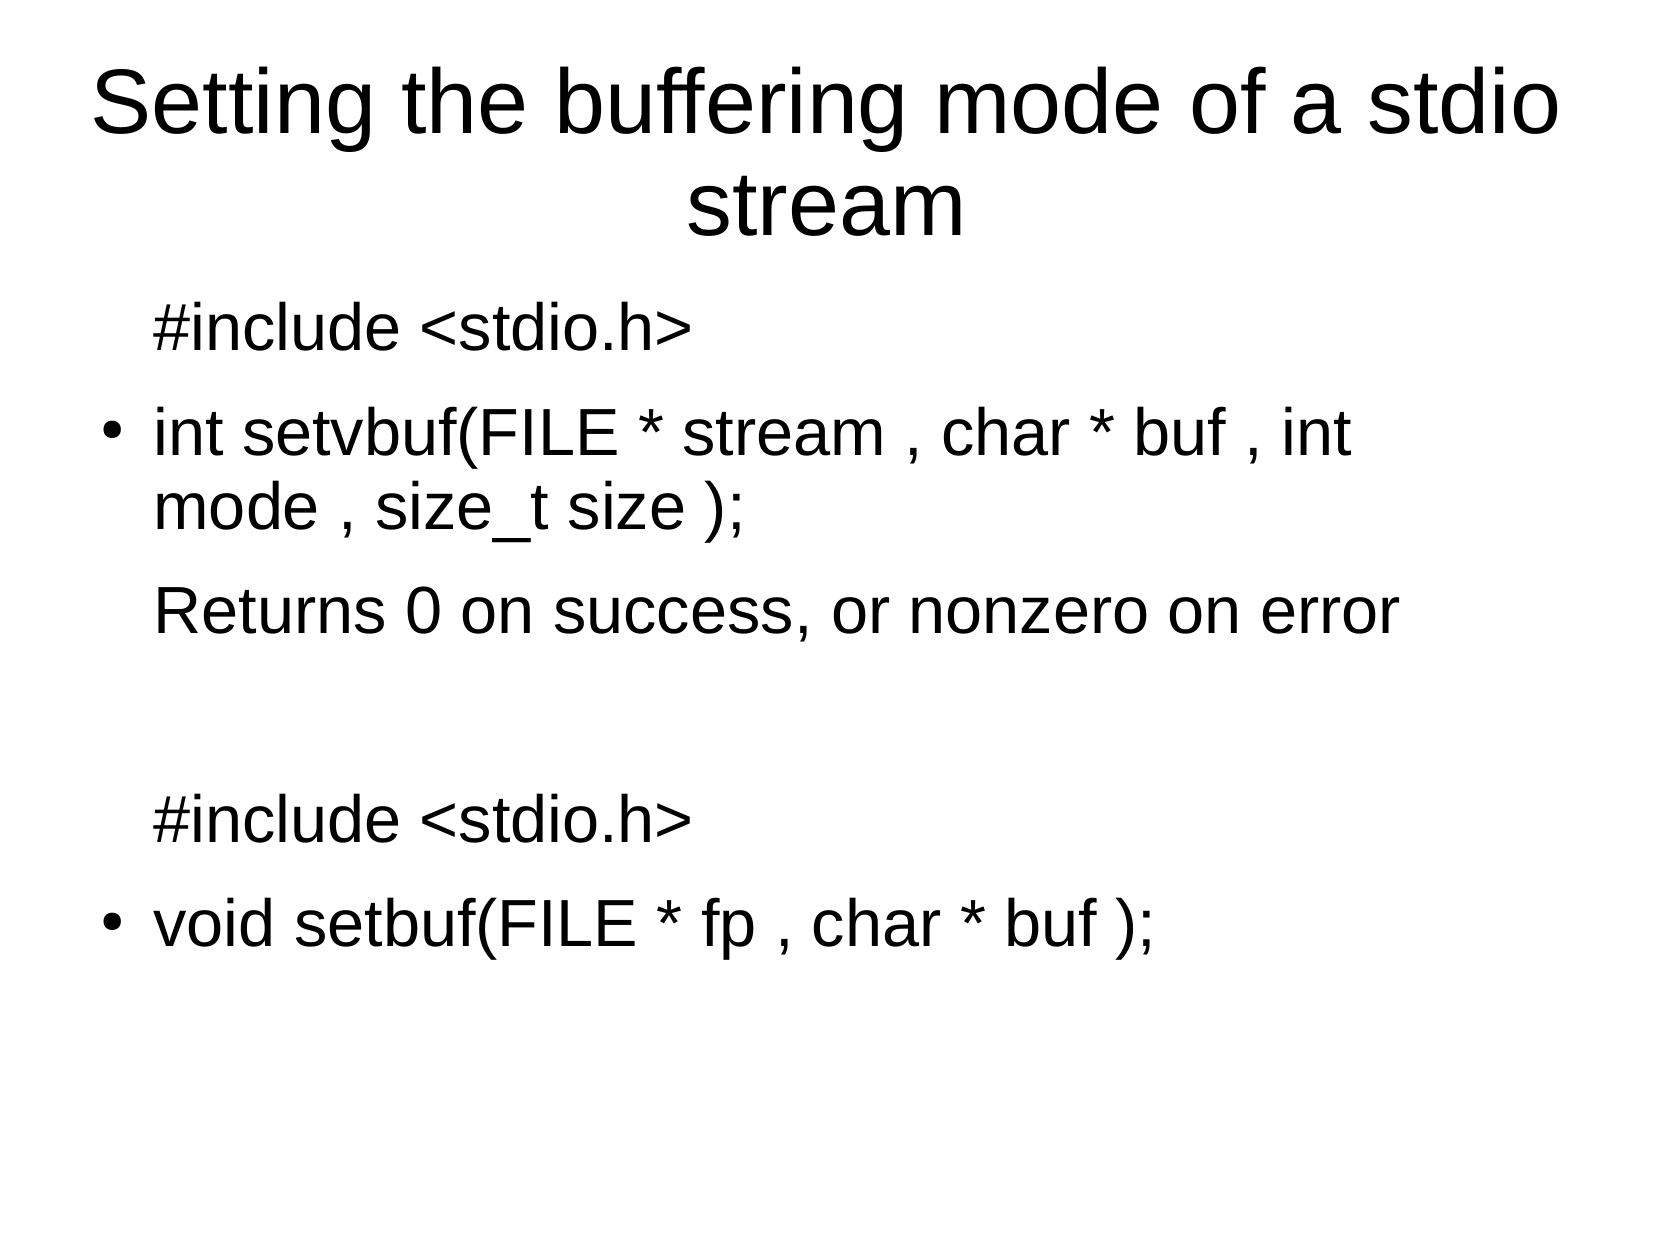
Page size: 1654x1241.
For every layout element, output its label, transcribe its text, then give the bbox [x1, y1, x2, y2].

title Setting the buffering mode of a stdio stream [82, 49, 1571, 257]
list #include <stdio.h> int setvbuf(FILE * stream , char * buf , int mode , size_t size ); Returns 0 on success, or nonzero on error #include <stdio.h> void setbuf(FILE * fp , char * buf ); [82, 290, 1571, 1010]
